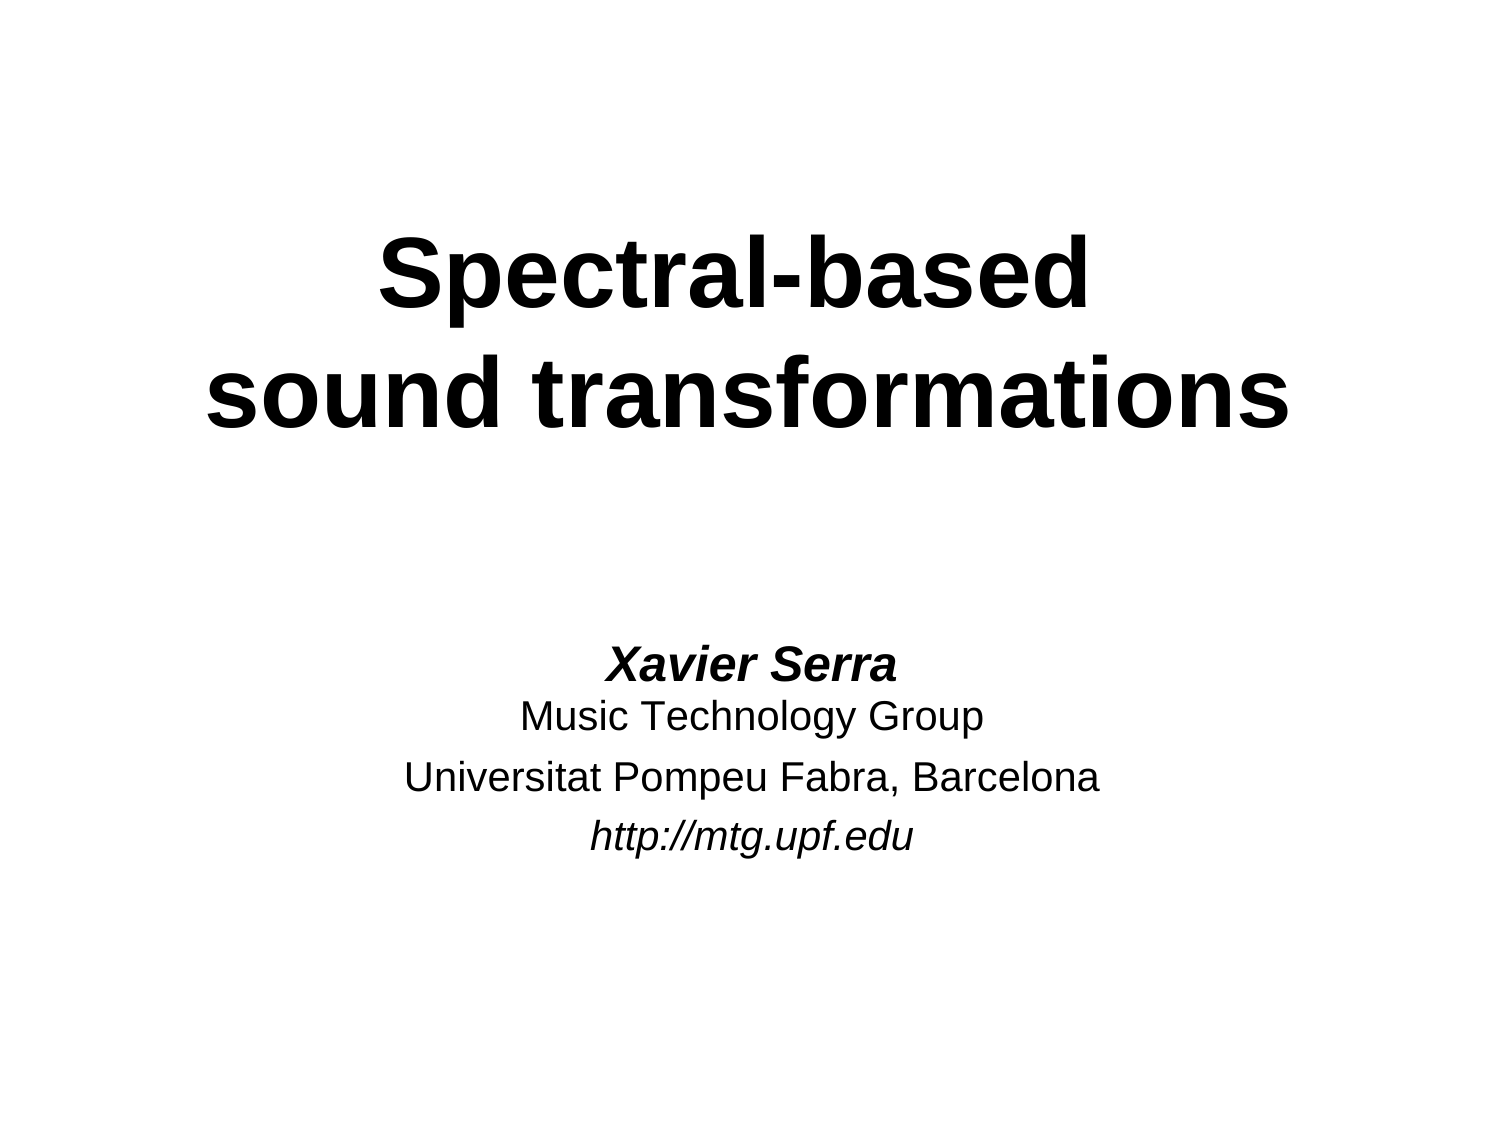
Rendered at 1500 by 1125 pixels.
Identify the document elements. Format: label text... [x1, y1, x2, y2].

title Spectral-based sound transformations [126, 82, 1334, 572]
text_box Xavier Serra Music Technology Group Universitat Pompeu Fabra, Barcelona http://mtg.upf.edu [338, 628, 1166, 928]
